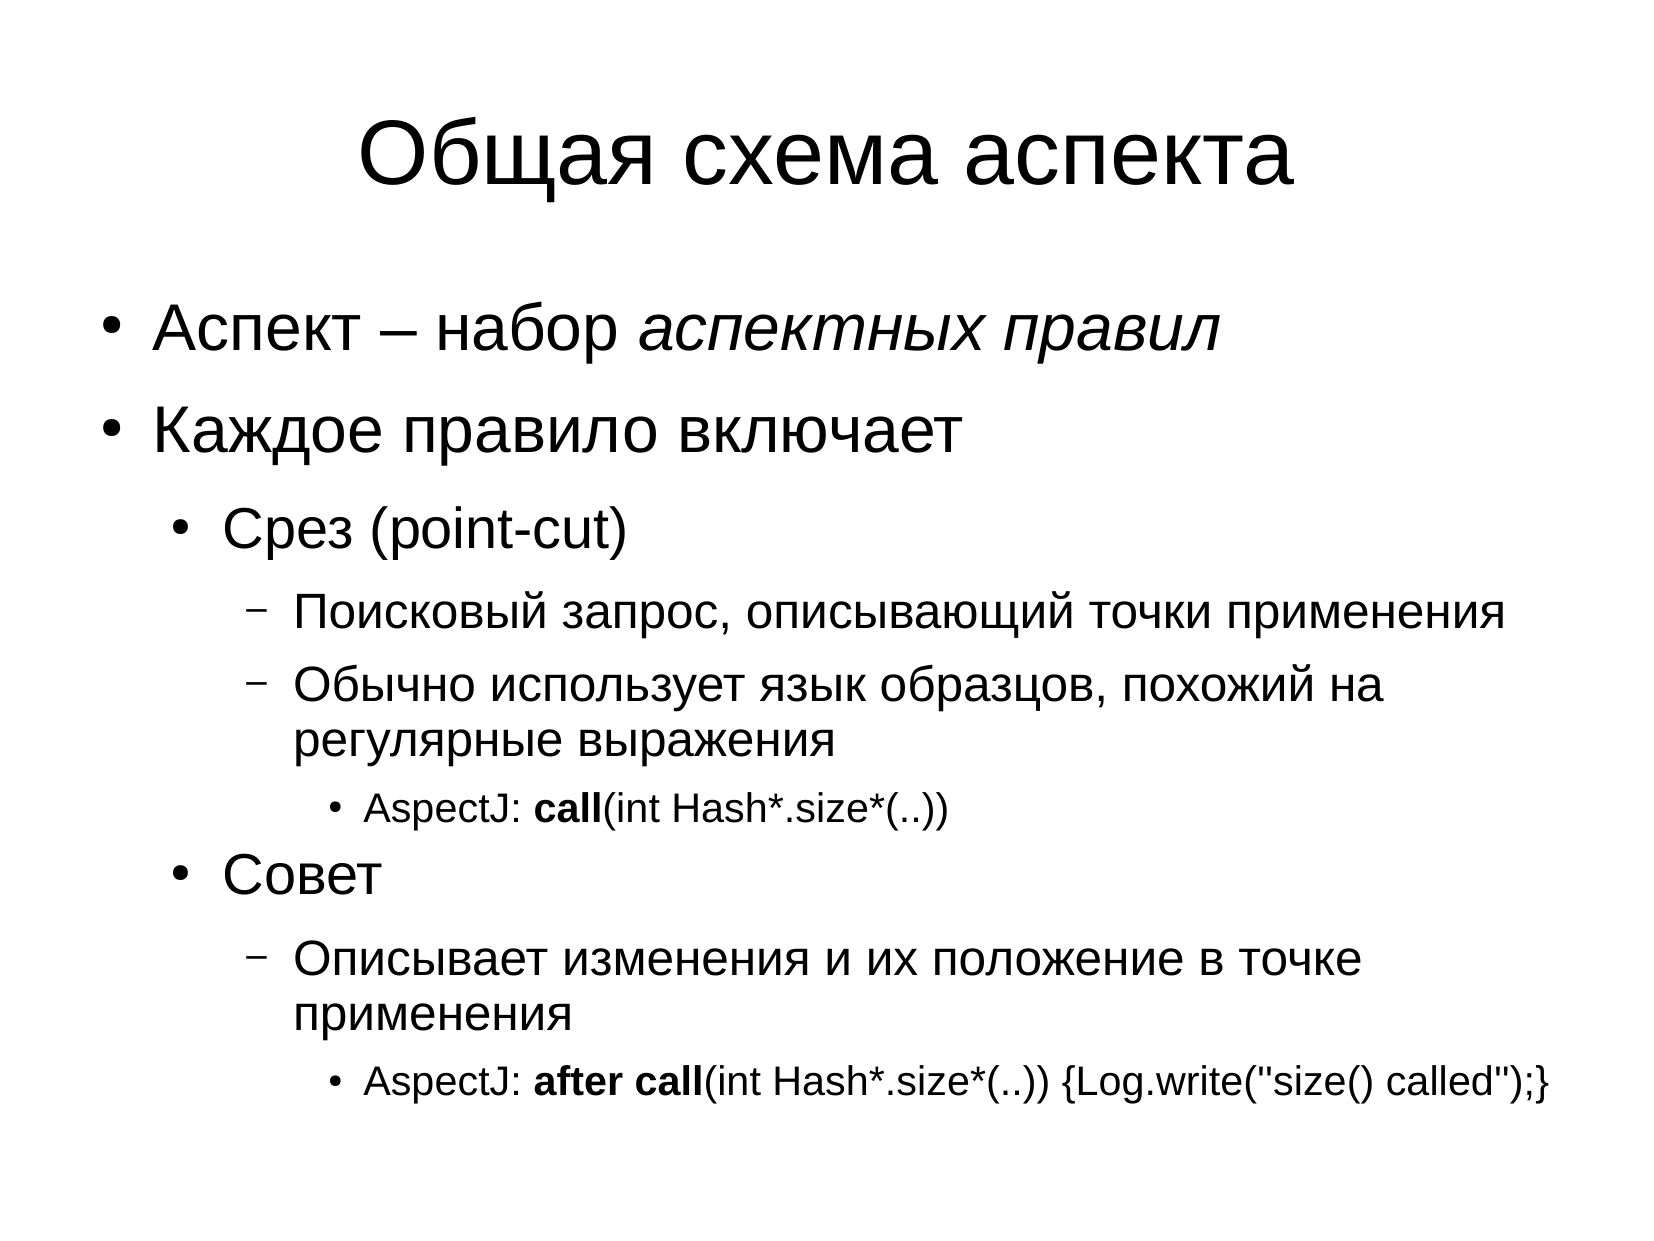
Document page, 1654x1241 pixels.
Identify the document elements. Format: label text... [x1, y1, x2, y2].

list Аспект – набор аспектных правил Каждое правило включает Срез (point-cut) Поисковый запрос, описывающий точки применения Обычно использует язык образцов, похожий на регулярные выражения AspectJ: call(int Hash*.size*(..)) Совет Описывает изменения и их положение в точке применения AspectJ: after call(int Hash*.size*(..)) {Log.write(''size() called'');} [82, 290, 1571, 1109]
title Общая схема аспекта [82, 56, 1571, 250]
